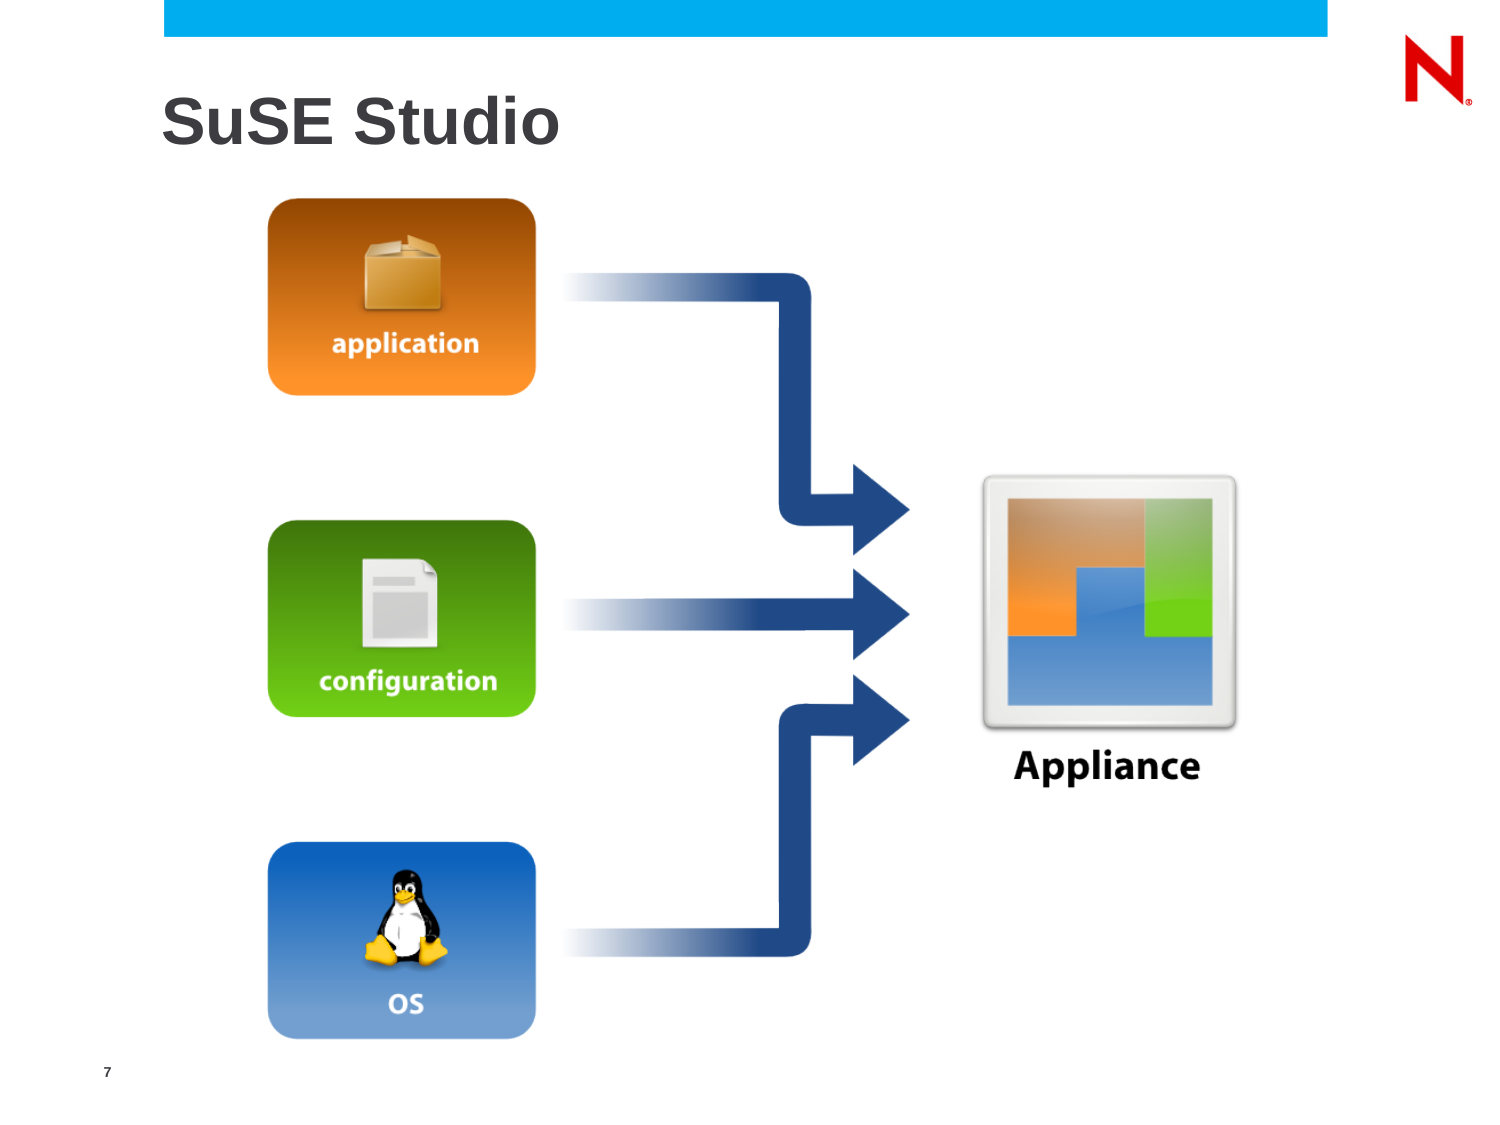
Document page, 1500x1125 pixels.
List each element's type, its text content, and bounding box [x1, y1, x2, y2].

picture [187, 187, 1357, 1065]
title SuSE Studio [161, 41, 1383, 205]
picture [1403, 32, 1473, 107]
